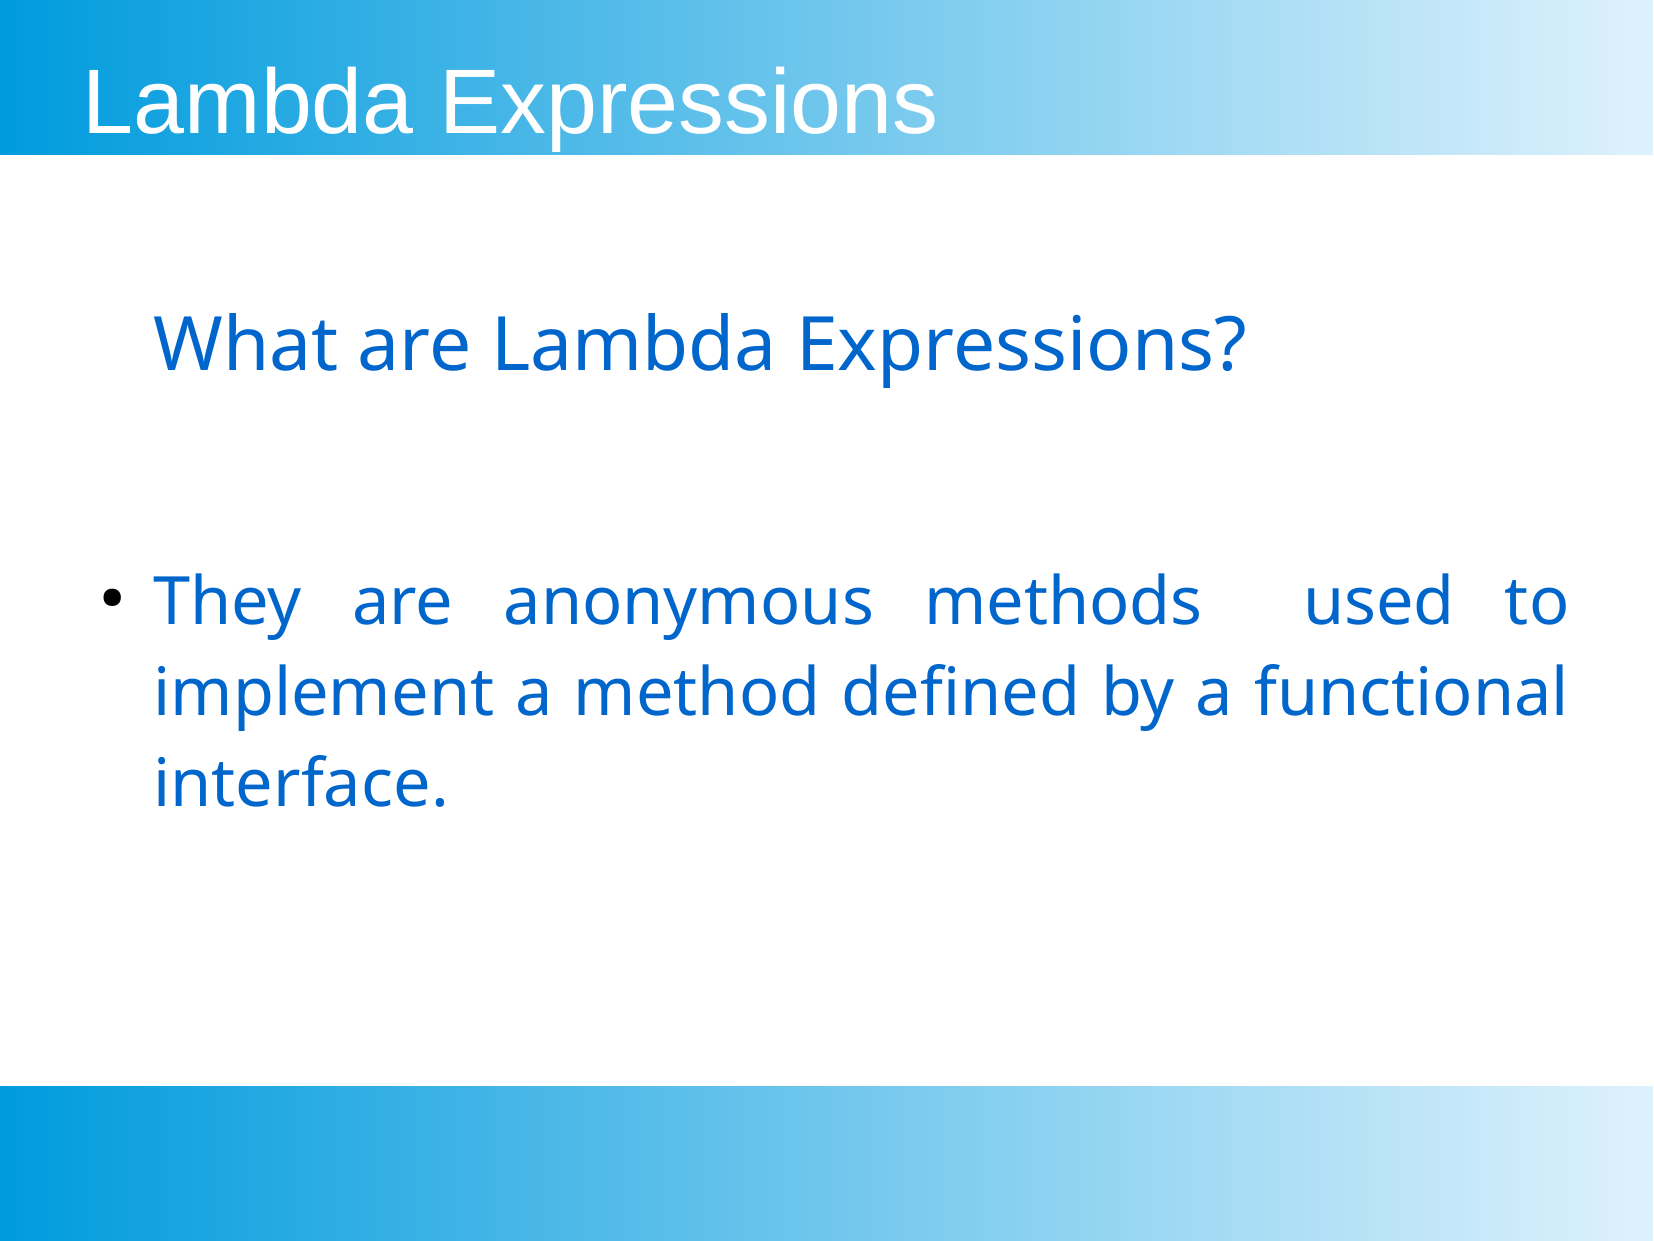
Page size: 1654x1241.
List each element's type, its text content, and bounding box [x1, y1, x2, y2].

list What are Lambda Expressions? They are anonymous methods used to implement a method defined by a functional interface. [82, 290, 1571, 1010]
title Lambda Expressions [82, 49, 1571, 155]
